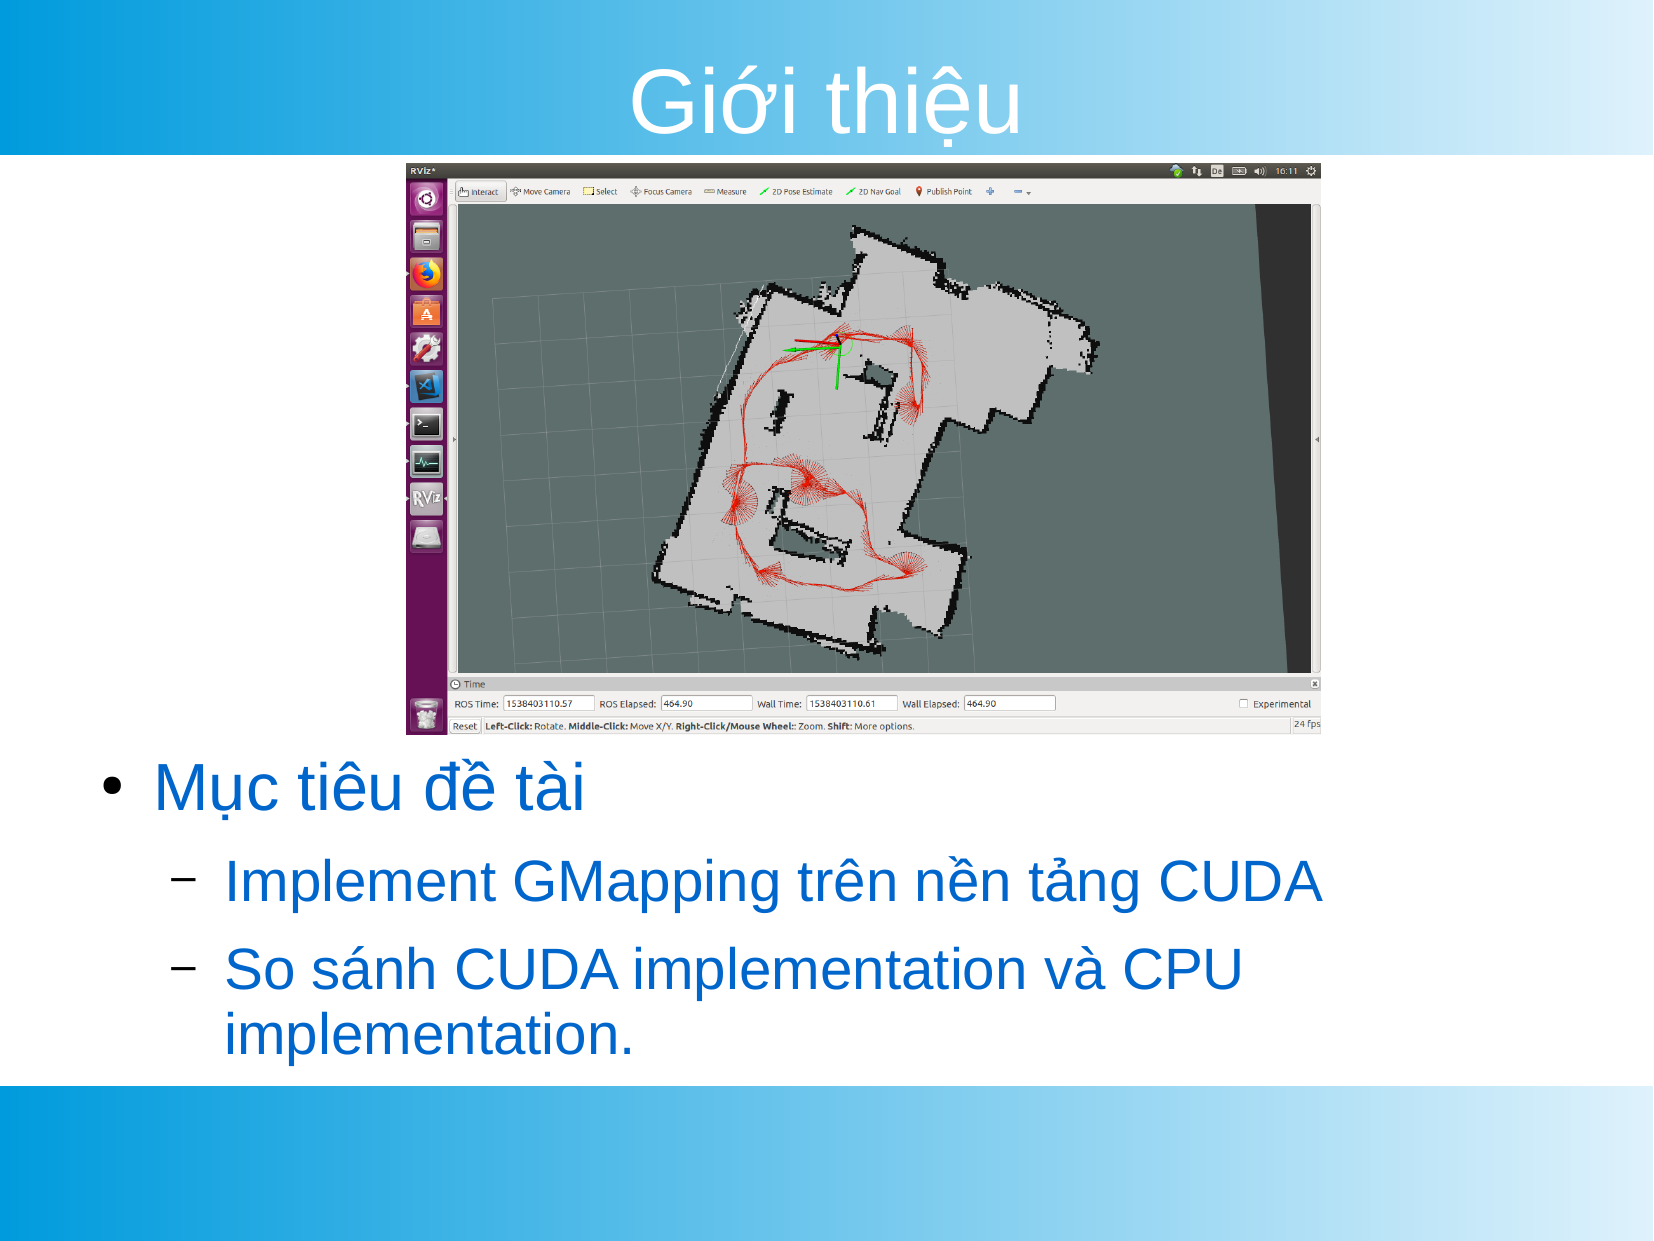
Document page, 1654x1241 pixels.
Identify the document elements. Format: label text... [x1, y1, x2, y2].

picture [406, 163, 1321, 736]
title Giới thiệu [82, 49, 1571, 155]
list Mục tiêu đề tài Implement GMapping trên nền tảng CUDA So sánh CUDA implementation và CPU implementation. [82, 750, 1571, 1126]
